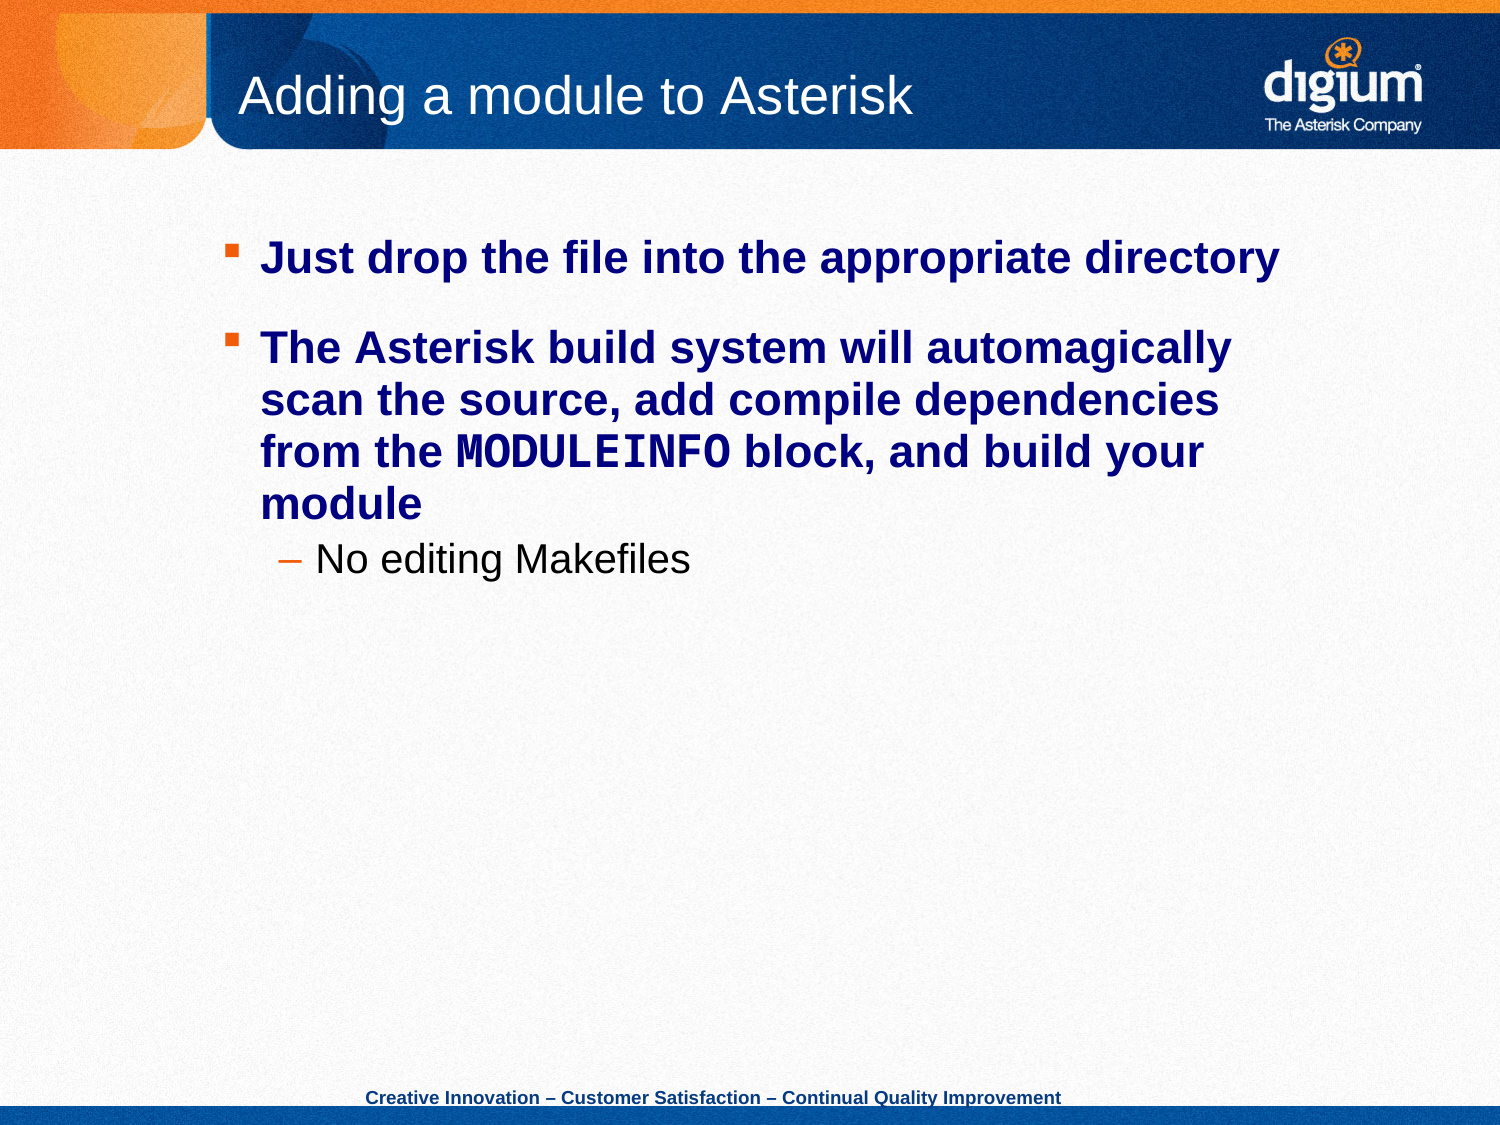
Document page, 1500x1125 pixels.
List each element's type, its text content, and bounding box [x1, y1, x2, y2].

title Adding a module to Asterisk [238, 27, 1243, 127]
list Just drop the file into the appropriate directory The Asterisk build system will automagically scan the source, add compile dependencies from the MODULEINFO block, and build your module No editing Makefiles [206, 224, 1301, 877]
picture [0, 0, 1500, 1125]
